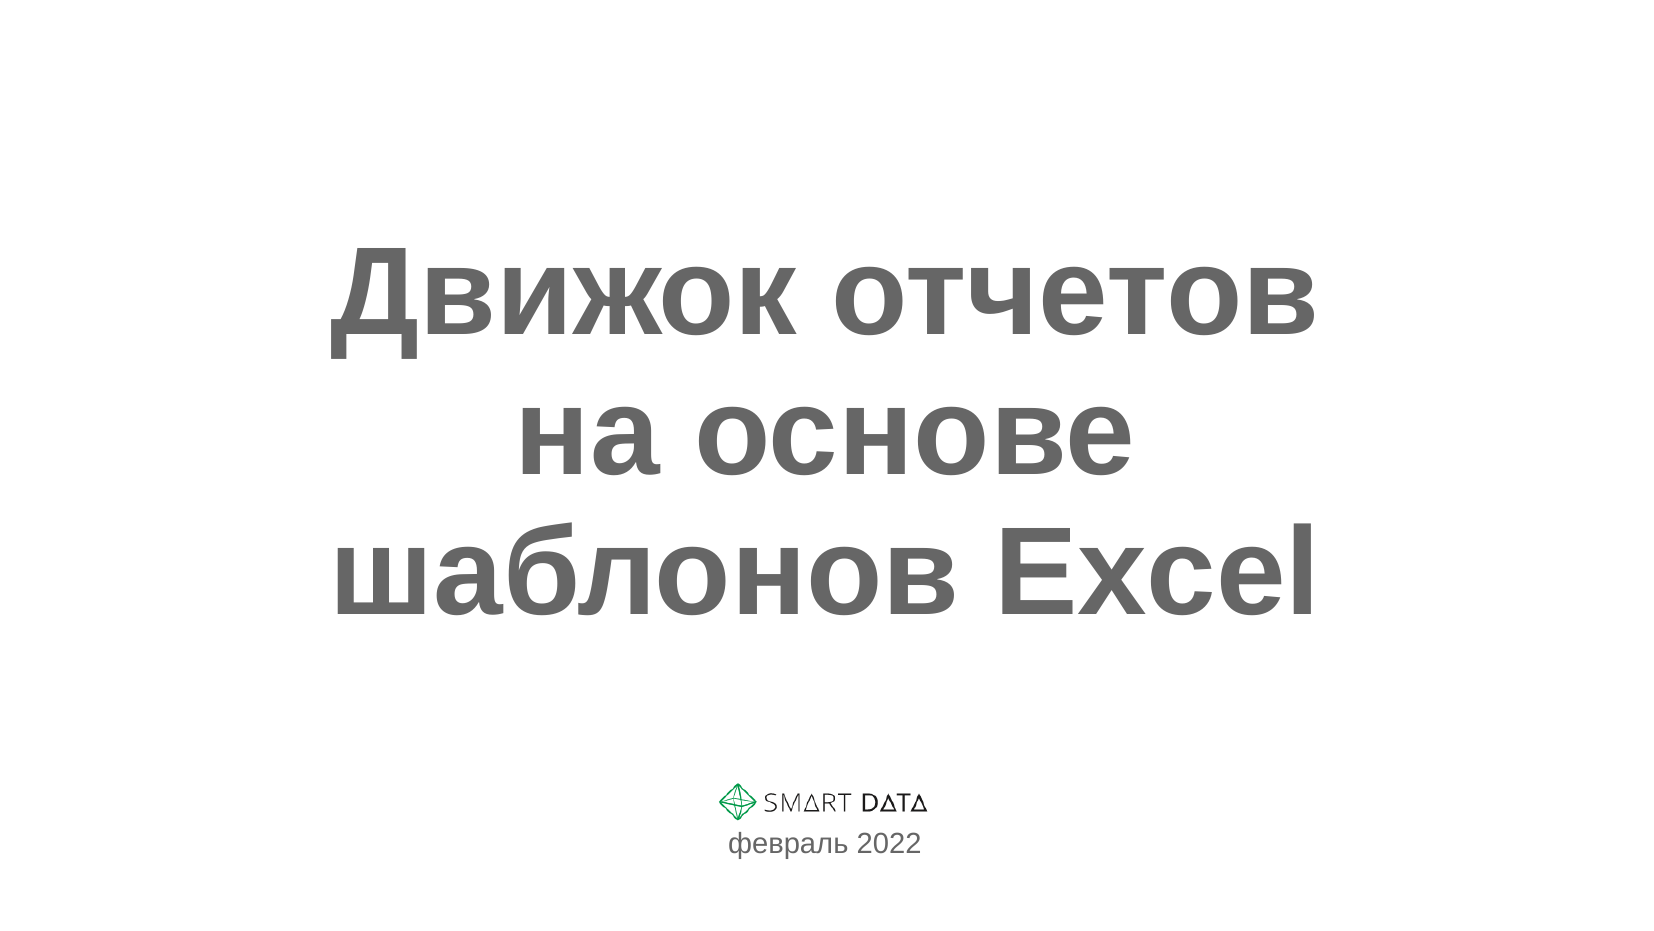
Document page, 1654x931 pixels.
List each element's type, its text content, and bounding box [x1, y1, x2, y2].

picture [712, 778, 938, 824]
text_box Движок отчетов на основе шаблонов Excel [75, 187, 1576, 675]
text_box февраль 2022 [712, 824, 938, 863]
